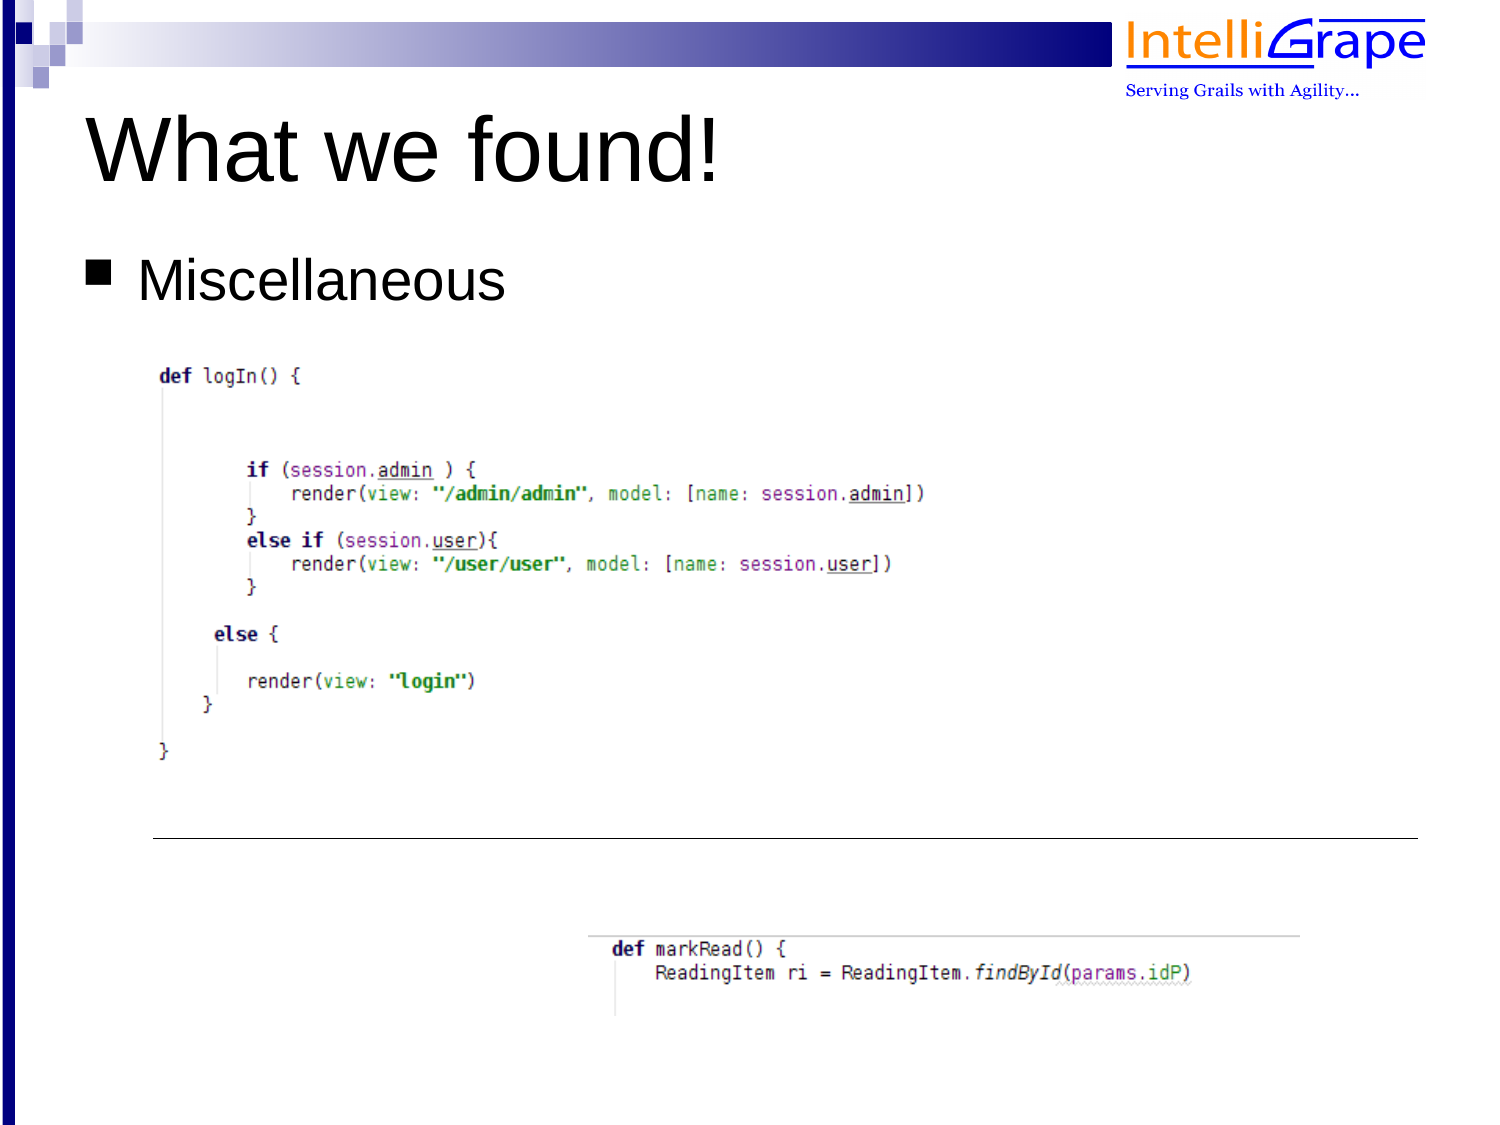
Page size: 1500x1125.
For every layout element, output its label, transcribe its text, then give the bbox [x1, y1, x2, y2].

picture [1125, 12, 1425, 100]
picture [588, 923, 1300, 1016]
text_box Miscellaneous [67, 236, 1418, 319]
picture [129, 341, 987, 768]
text_box What we found! [70, 34, 1421, 260]
